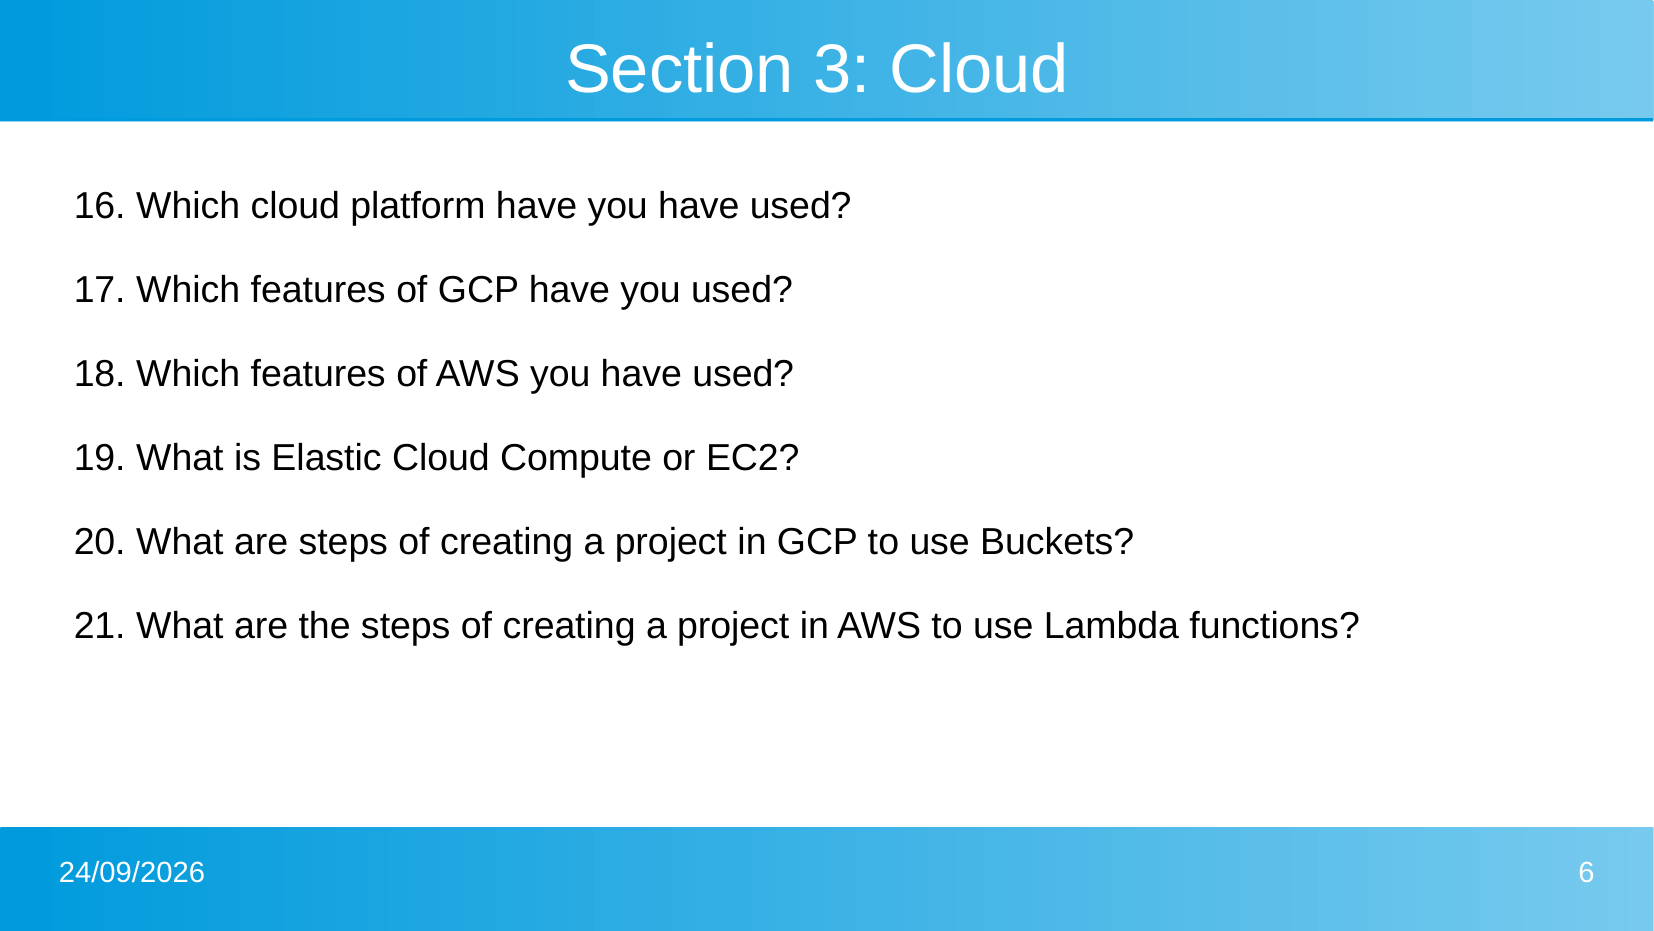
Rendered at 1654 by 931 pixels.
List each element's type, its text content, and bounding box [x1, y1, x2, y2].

text_box 16. Which cloud platform have you have used? 17. Which features of GCP have you used? 18. Which features of AWS you have used? 19. What is Elastic Cloud Compute or EC2? 20. What are steps of creating a project in GCP to use Buckets? 21. What are the steps of creating a project in AWS to use Lambda functions? [59, 177, 1506, 738]
title Section 3: Cloud [59, 29, 1595, 108]
